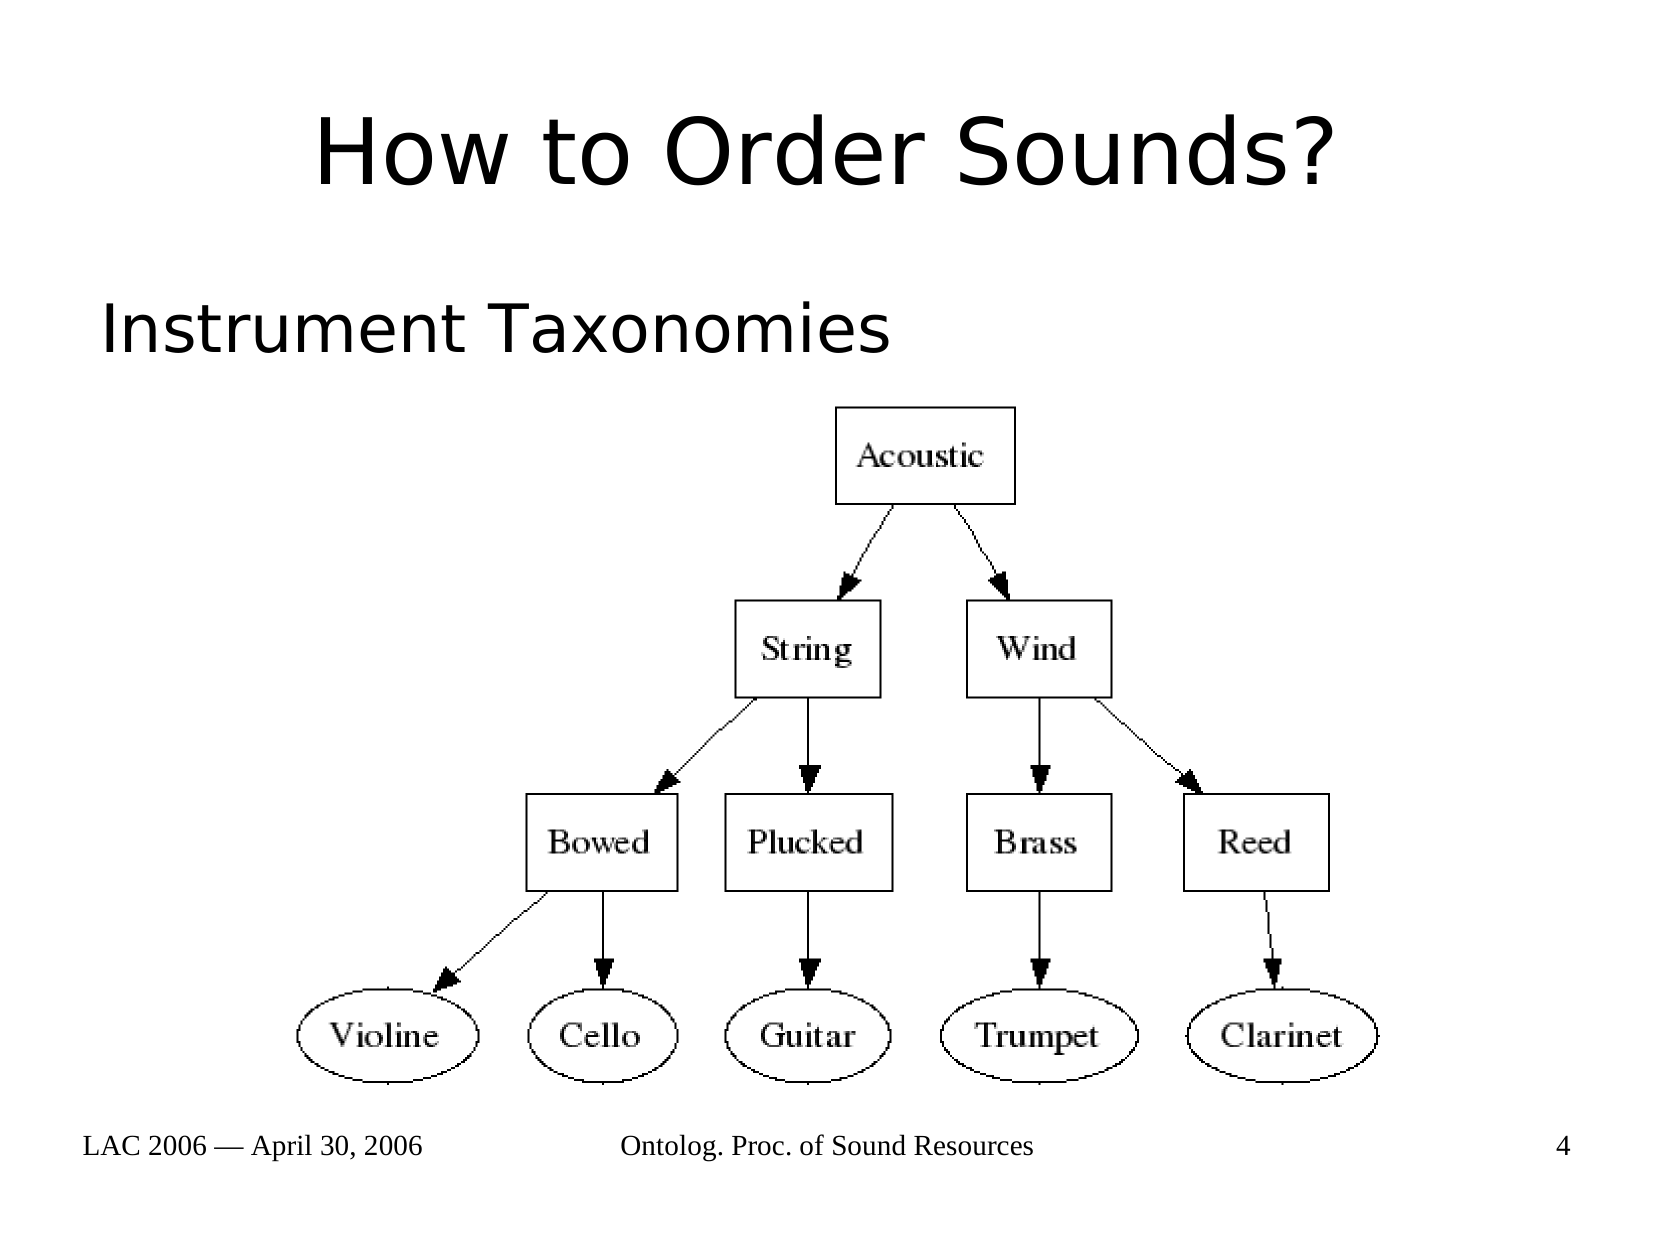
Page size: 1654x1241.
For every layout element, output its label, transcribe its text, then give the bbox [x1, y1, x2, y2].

picture [282, 391, 1390, 1094]
title How to Order Sounds? [82, 49, 1571, 257]
list Instrument Taxonomies [82, 290, 1571, 473]
